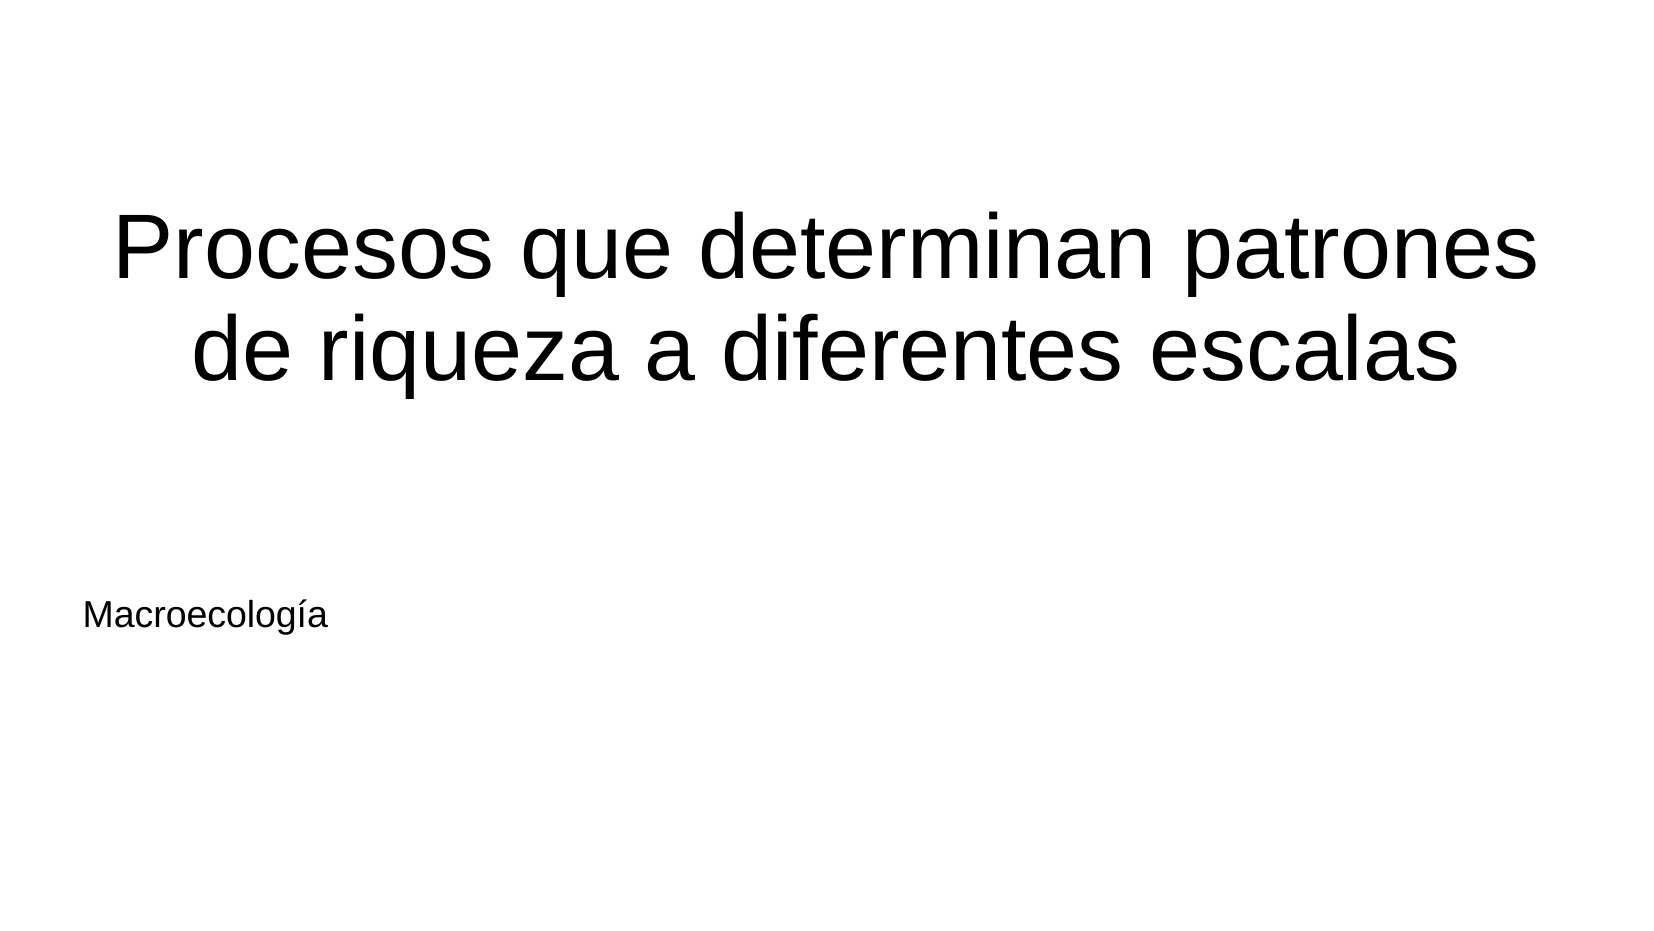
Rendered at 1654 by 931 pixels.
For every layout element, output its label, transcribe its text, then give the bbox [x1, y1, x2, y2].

title Procesos que determinan patrones de riqueza a diferentes escalas [82, 195, 1571, 401]
subtitle Macroecología [82, 472, 1571, 758]
